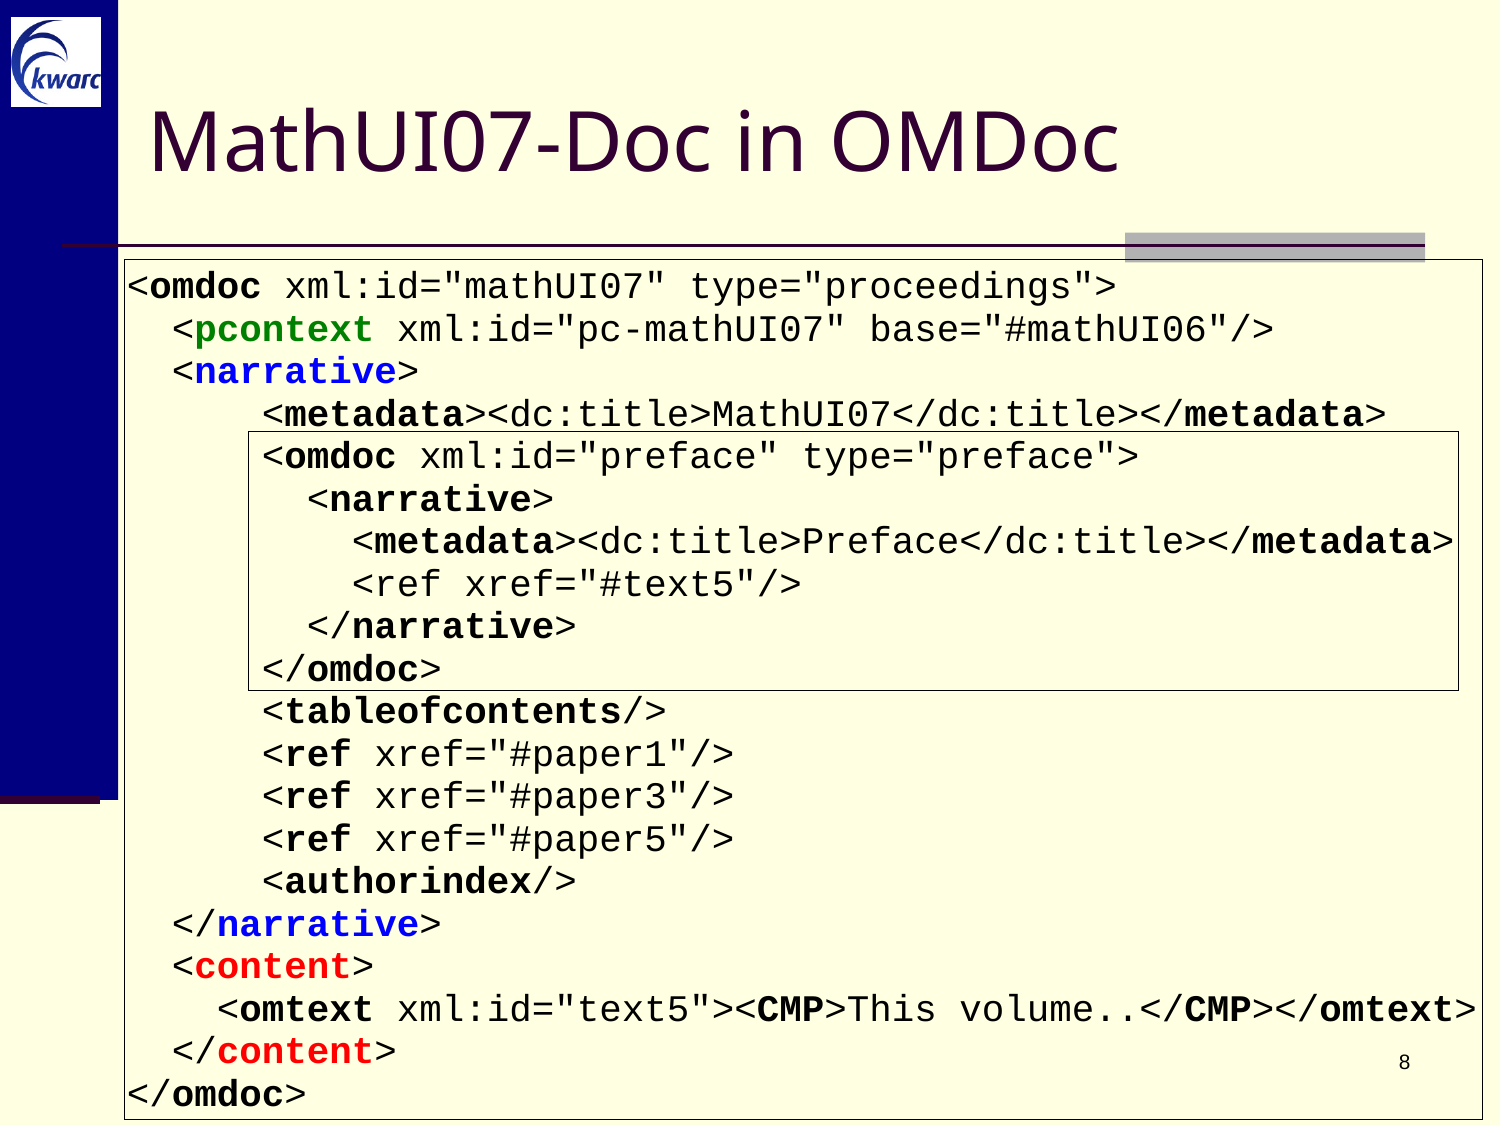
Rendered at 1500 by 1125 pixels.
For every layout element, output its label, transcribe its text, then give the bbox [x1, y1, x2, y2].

title MathUI07-Doc in OMDoc [147, 26, 1425, 253]
text_box <omdoc xml:id="mathUI07" type="proceedings"> <pcontext xml:id="pc-mathUI07" base="#mathUI06"/> <narrative> <metadata><dc:title>MathUI07</dc:title></metadata> <omdoc xml:id="preface" type="preface"> <narrative> <metadata><dc:title>Preface</dc:title></metadata> <ref xref="#text5"/> </narrative> </omdoc> <tableofcontents/> <ref xref="#paper1"/> <ref xref="#paper3"/> <ref xref="#paper5"/> <authorindex/> </narrative> <content> <omtext xml:id="text5"><CMP>This volume..</CMP></omtext> </content> </omdoc> [125, 260, 1482, 1119]
text_box <omdoc xml:id="mathUI07" type="proceedings"> <pcontext xml:id="pc-mathUI07" base="#mathUI06"/> <narrative> <metadata><dc:title>MathUI07</dc:title></metadata> <omdoc xml:id="preface" type="preface"> <narrative> <metadata><dc:title>Preface</dc:title></metadata> <ref xref="#text5"/> </narrative> </omdoc> <tableofcontents/> <ref xref="#paper1"/> <ref xref="#paper3"/> <ref xref="#paper5"/> <authorindex/> </narrative> <content> <omtext xml:id="text5"><CMP>This volume..</CMP></omtext> </content> </omdoc> [112, 259, 1483, 1125]
picture [11, 17, 101, 107]
